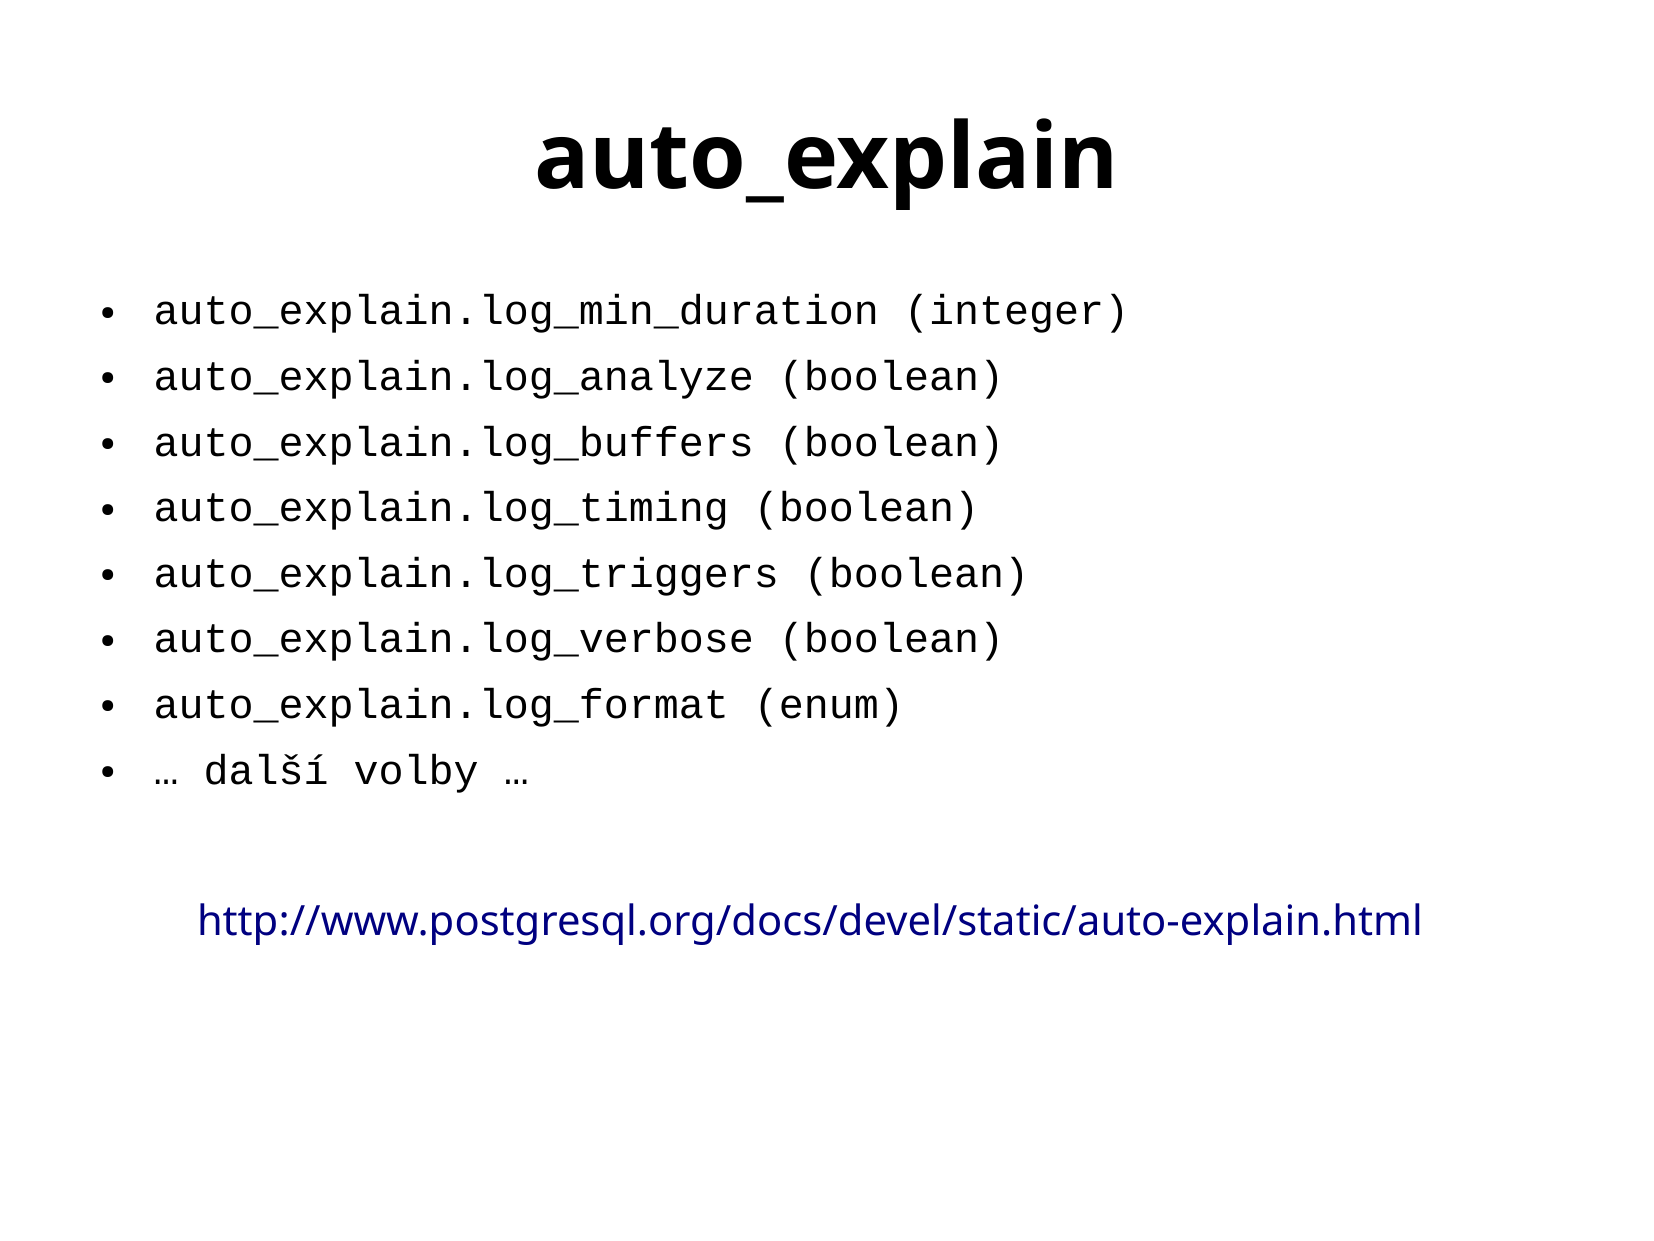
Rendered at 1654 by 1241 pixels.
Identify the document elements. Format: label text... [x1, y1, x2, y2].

title auto_explain [82, 49, 1571, 257]
list auto_explain.log_min_duration (integer) auto_explain.log_analyze (boolean) auto_explain.log_buffers (boolean) auto_explain.log_timing (boolean) auto_explain.log_triggers (boolean) auto_explain.log_verbose (boolean) auto_explain.log_format (enum) … další volby … http://www.postgresql.org/docs/devel/static/auto-explain.html [82, 290, 1538, 1111]
